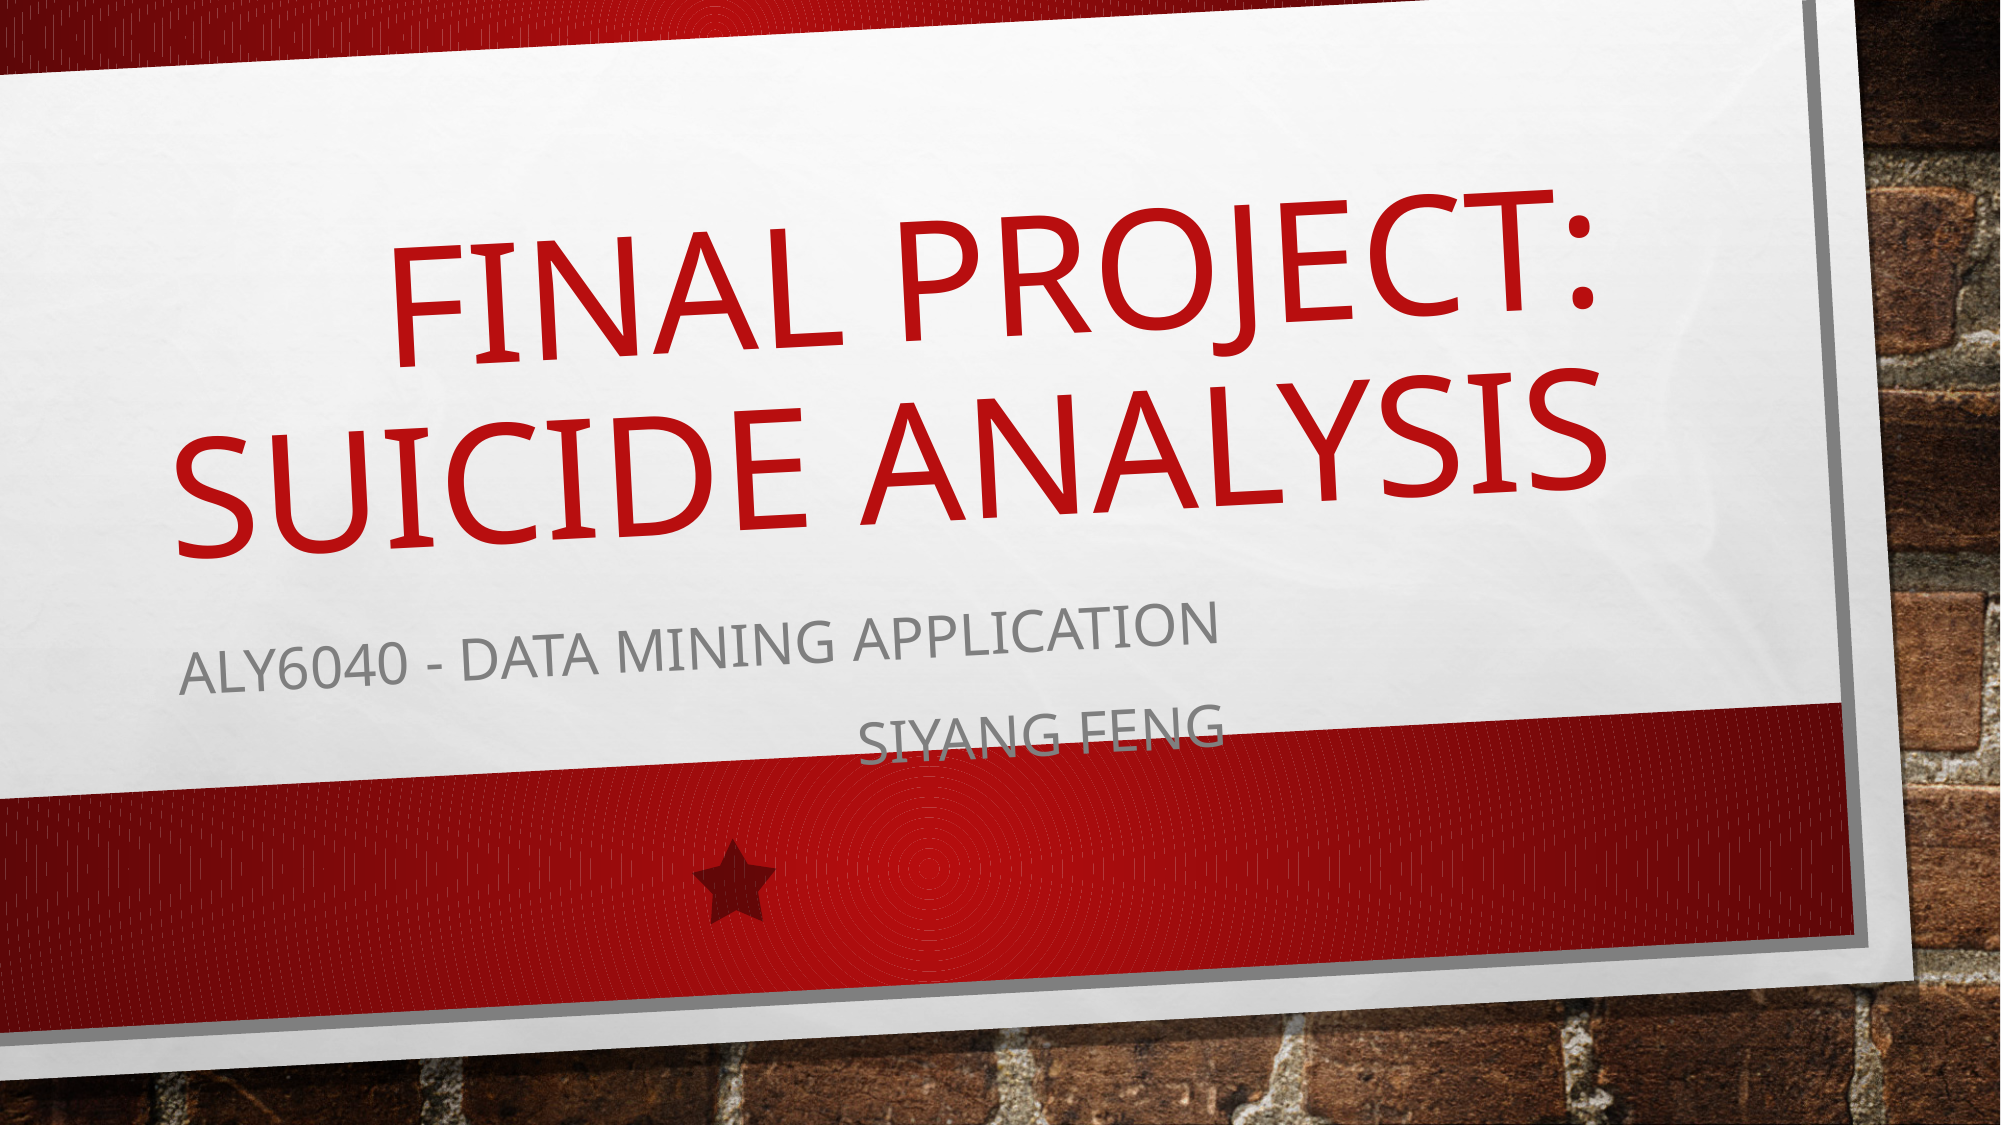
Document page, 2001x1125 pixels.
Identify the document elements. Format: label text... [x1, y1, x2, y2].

title Final Project: Suicide Analysis [135, 67, 1758, 605]
subtitle ALY6040 - Data Mining Application Siyang Feng [159, 533, 1763, 708]
